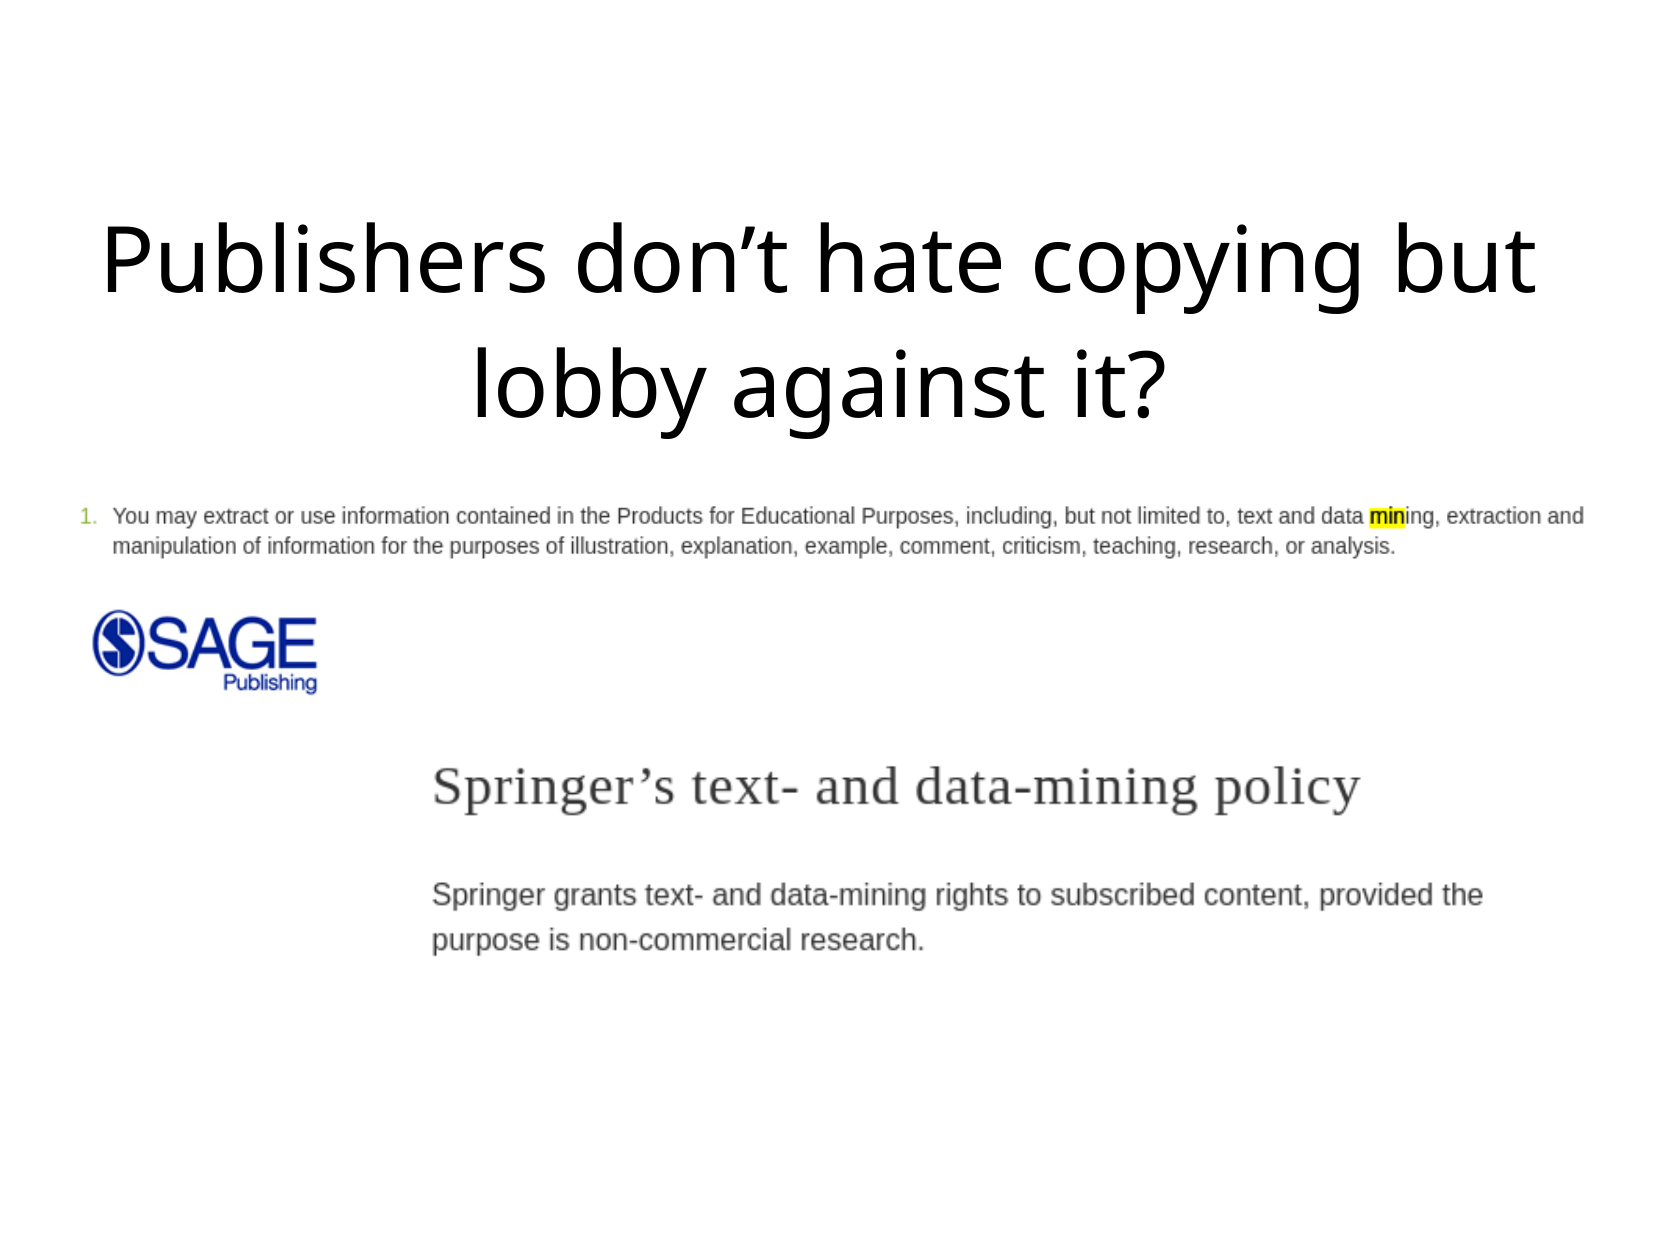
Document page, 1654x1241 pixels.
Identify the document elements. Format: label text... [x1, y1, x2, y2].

picture [420, 733, 1511, 1006]
picture [53, 475, 1607, 573]
title Publishers don’t hate copying but lobby against it? [75, 114, 1564, 475]
picture [60, 599, 354, 711]
